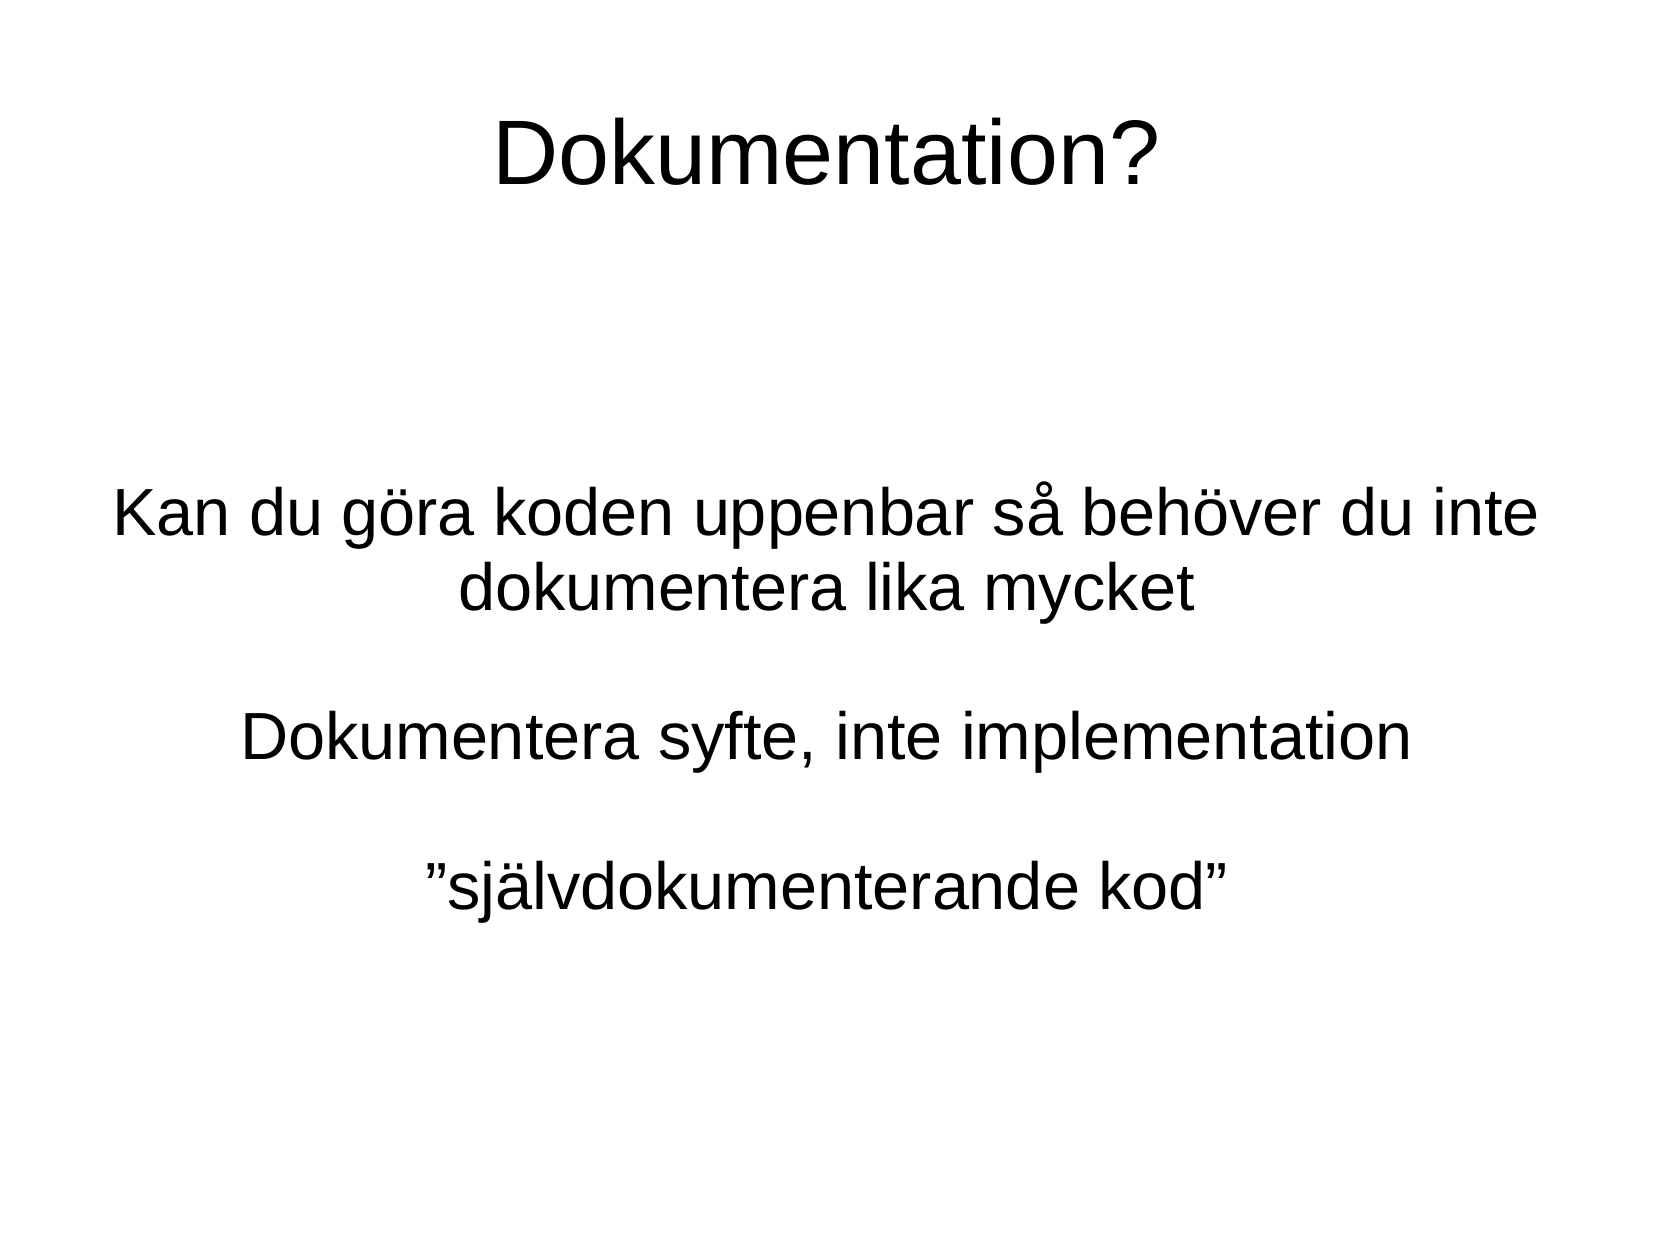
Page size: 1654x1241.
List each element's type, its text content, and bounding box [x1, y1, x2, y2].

subtitle Kan du göra koden uppenbar så behöver du inte dokumentera lika mycket Dokumentera syfte, inte implementation ”självdokumenterande kod” [82, 290, 1571, 1109]
title Dokumentation? [82, 49, 1571, 257]
